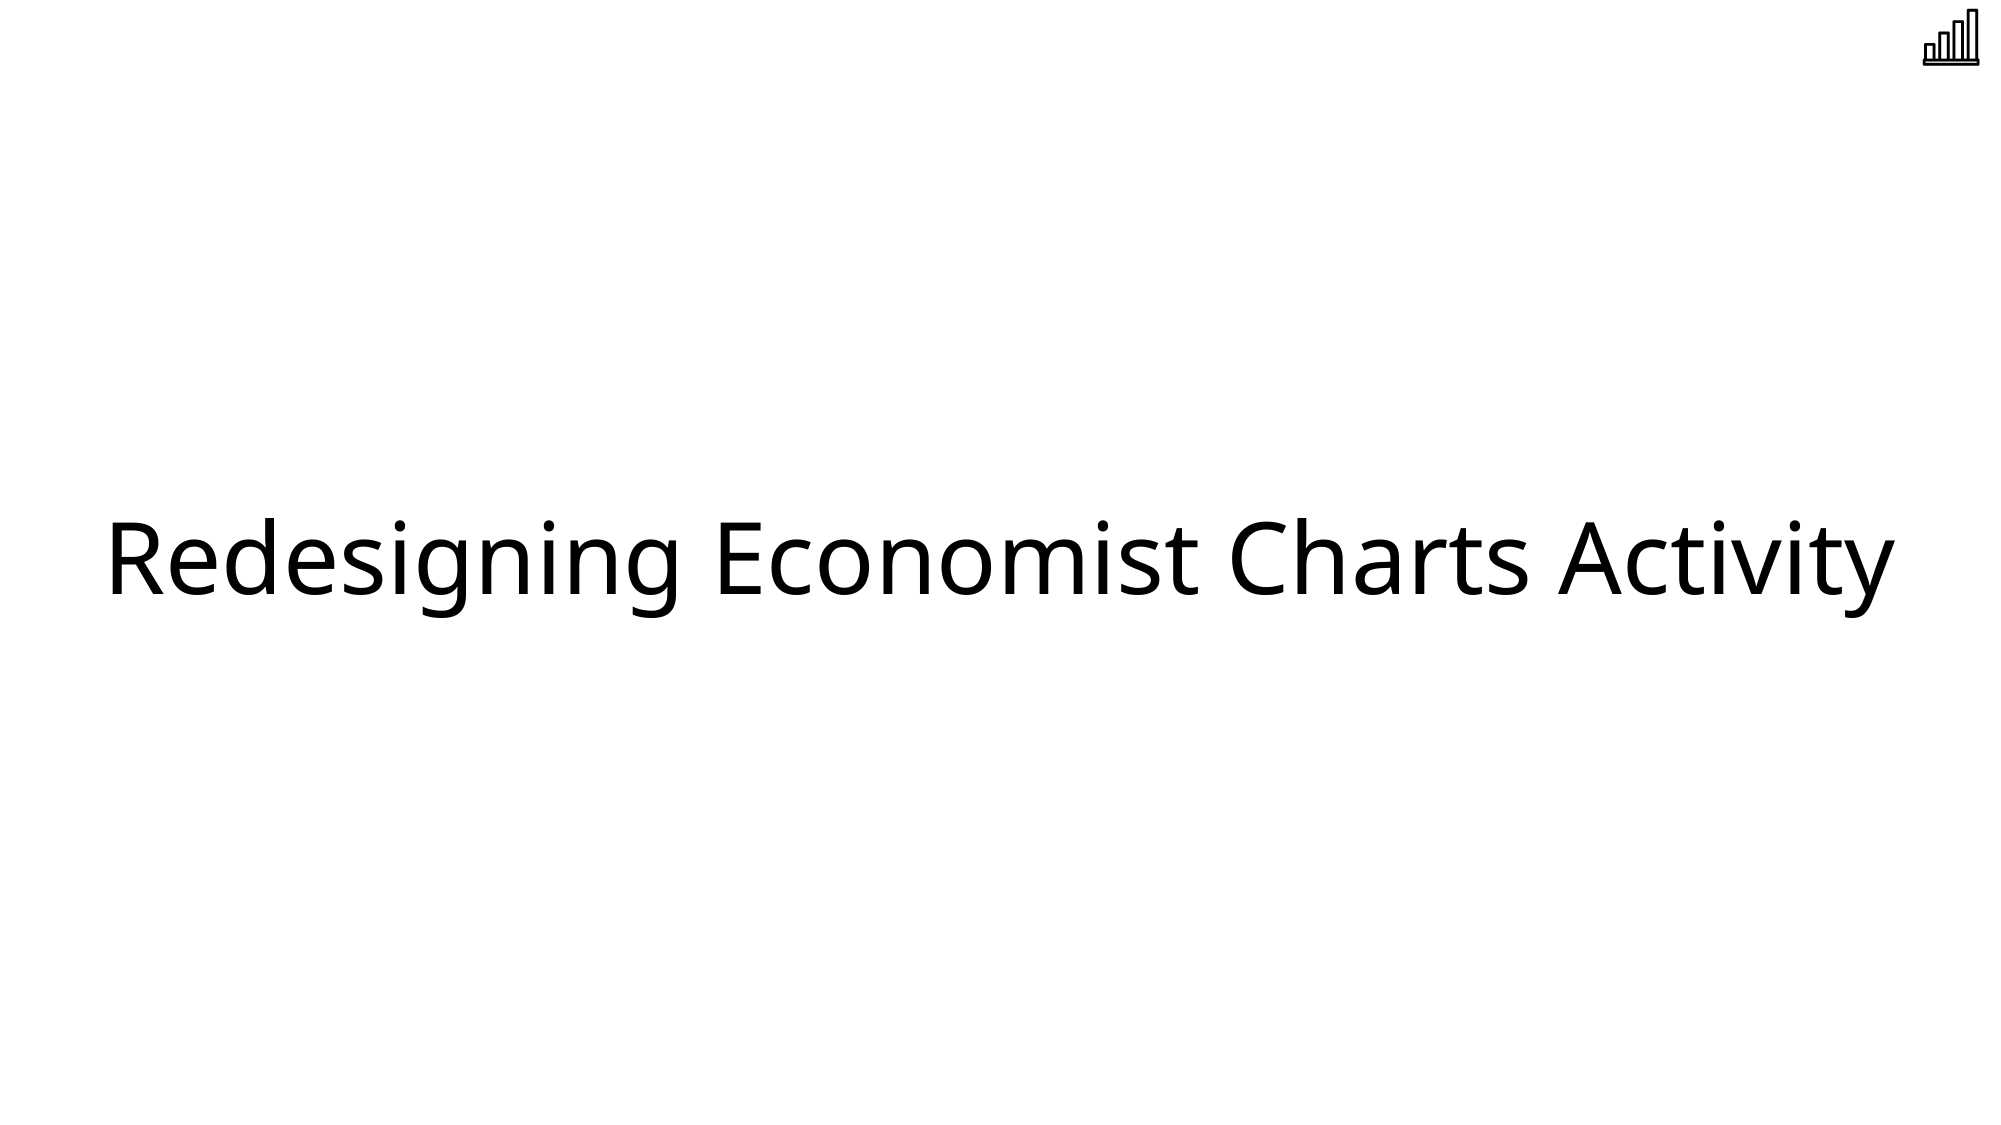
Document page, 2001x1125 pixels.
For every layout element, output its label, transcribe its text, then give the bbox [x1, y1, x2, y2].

picture [1868, 0, 2000, 93]
title Redesigning Economist Charts Activity [68, 470, 1932, 655]
